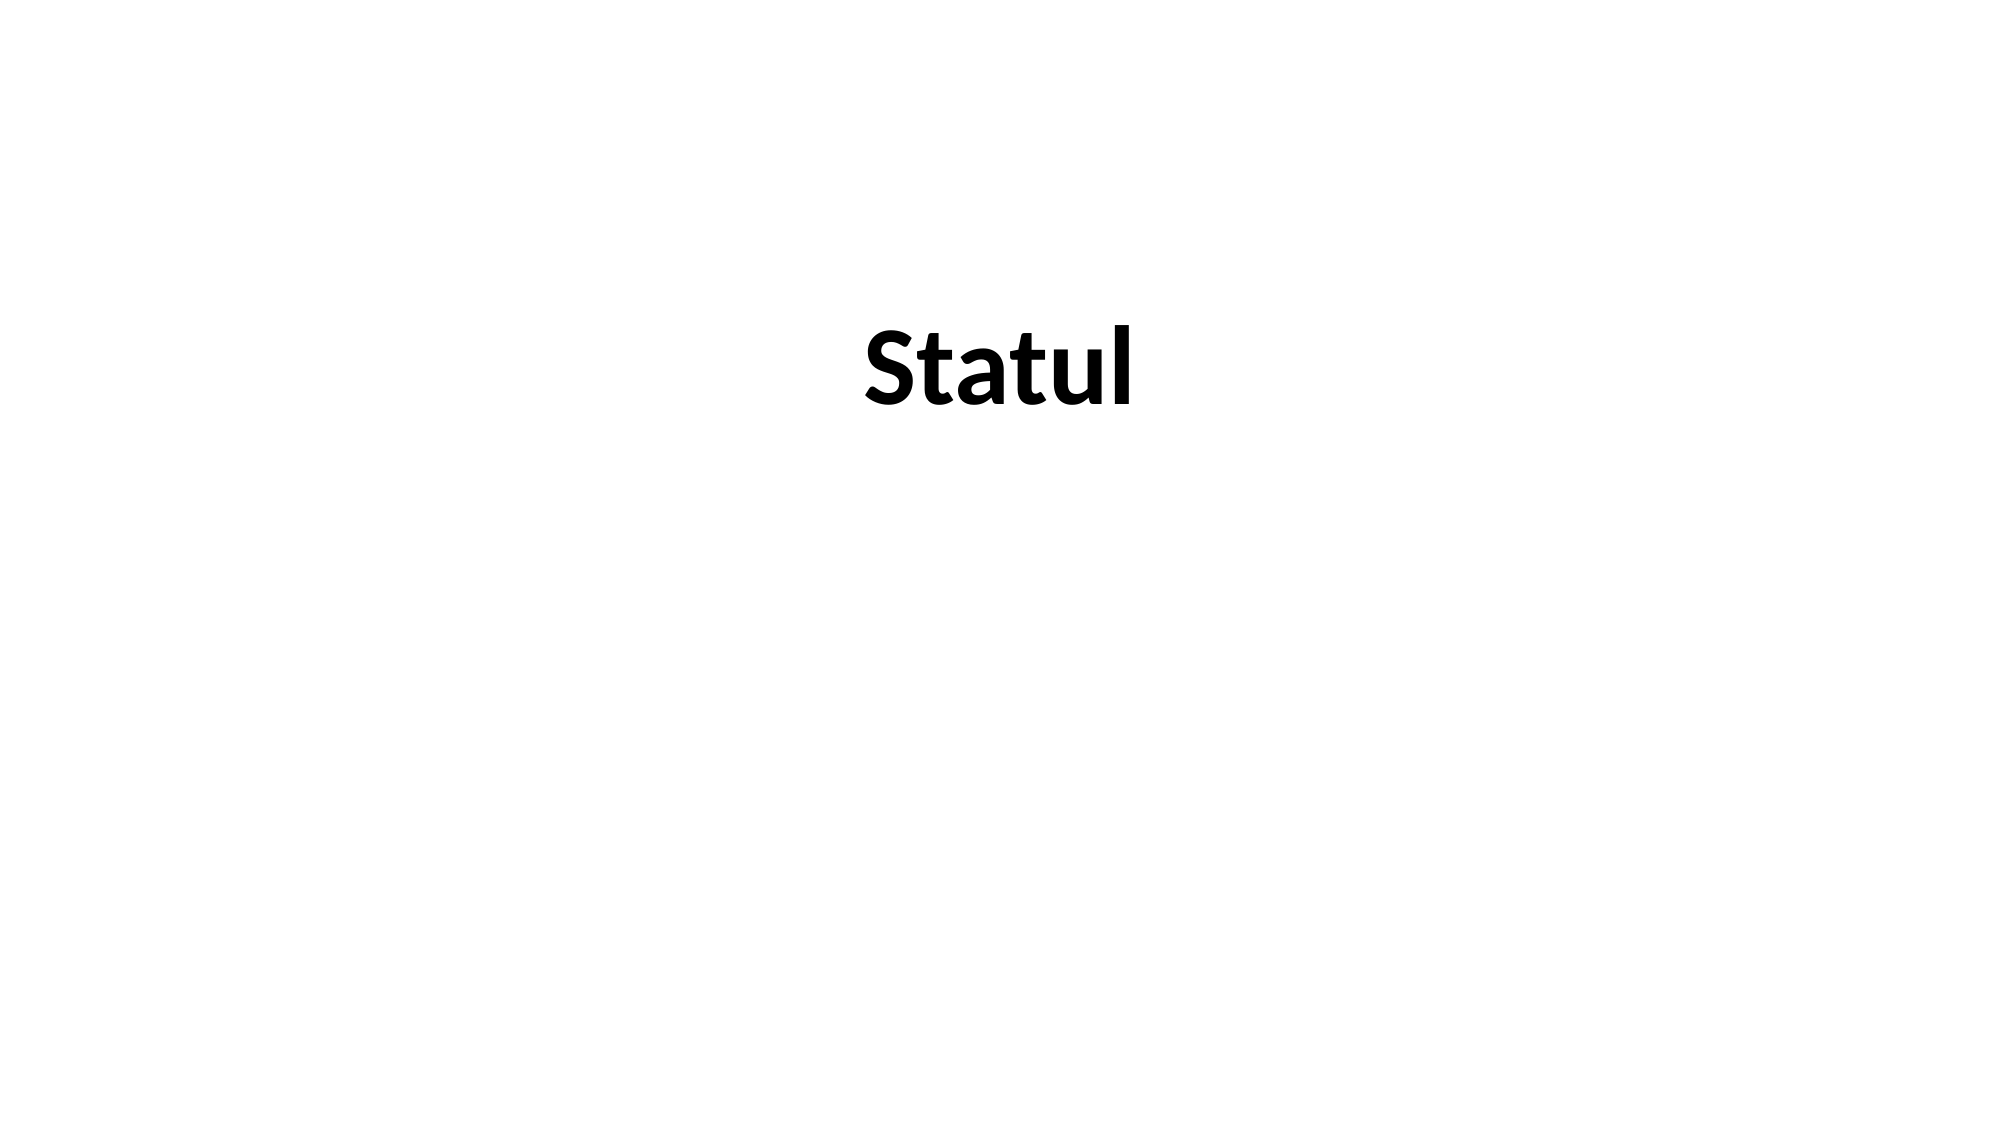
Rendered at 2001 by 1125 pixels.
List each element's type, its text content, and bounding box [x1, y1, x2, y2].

list Statul [137, 299, 1863, 1014]
